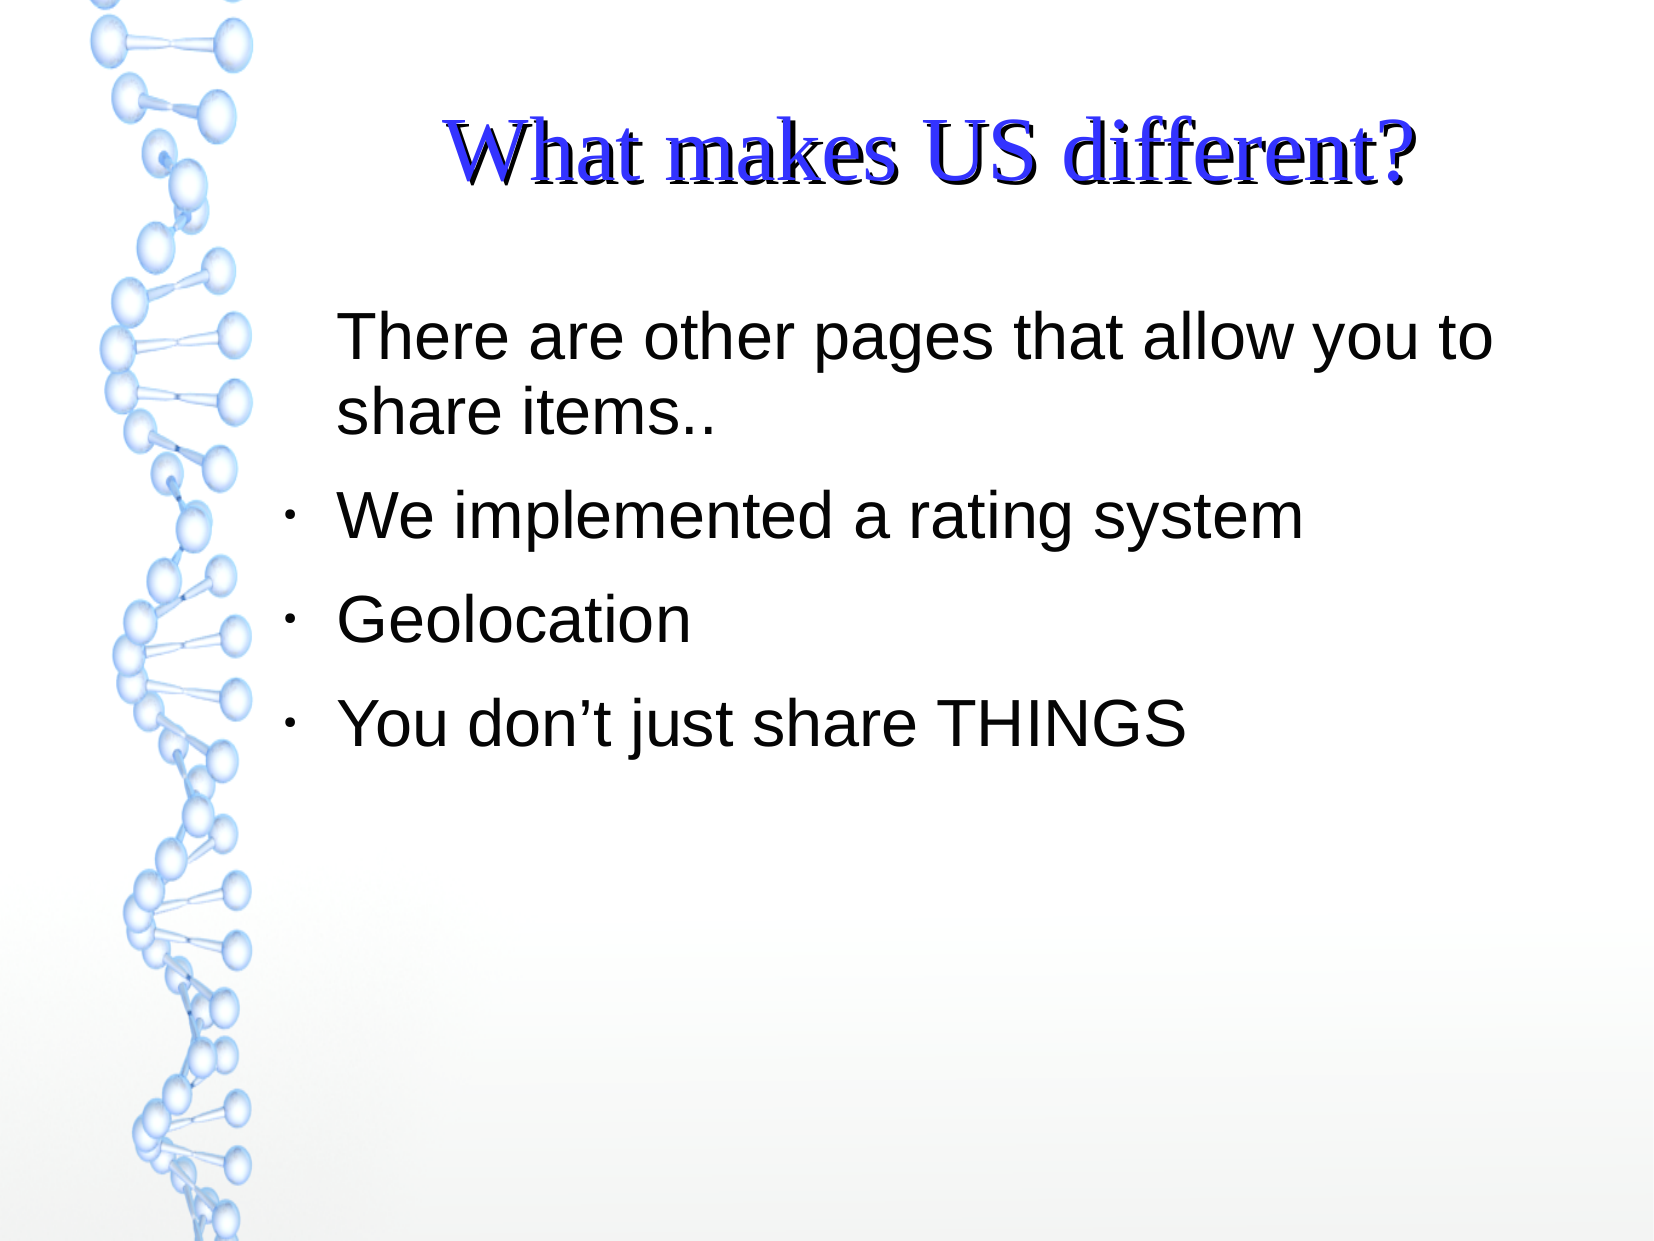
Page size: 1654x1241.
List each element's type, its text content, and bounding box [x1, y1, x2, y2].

title What makes US different? [265, 47, 1595, 252]
picture [0, 0, 1654, 1241]
list There are other pages that allow you to share items.. We implemented a rating system Geolocation You don’t just share THINGS [265, 299, 1595, 1019]
